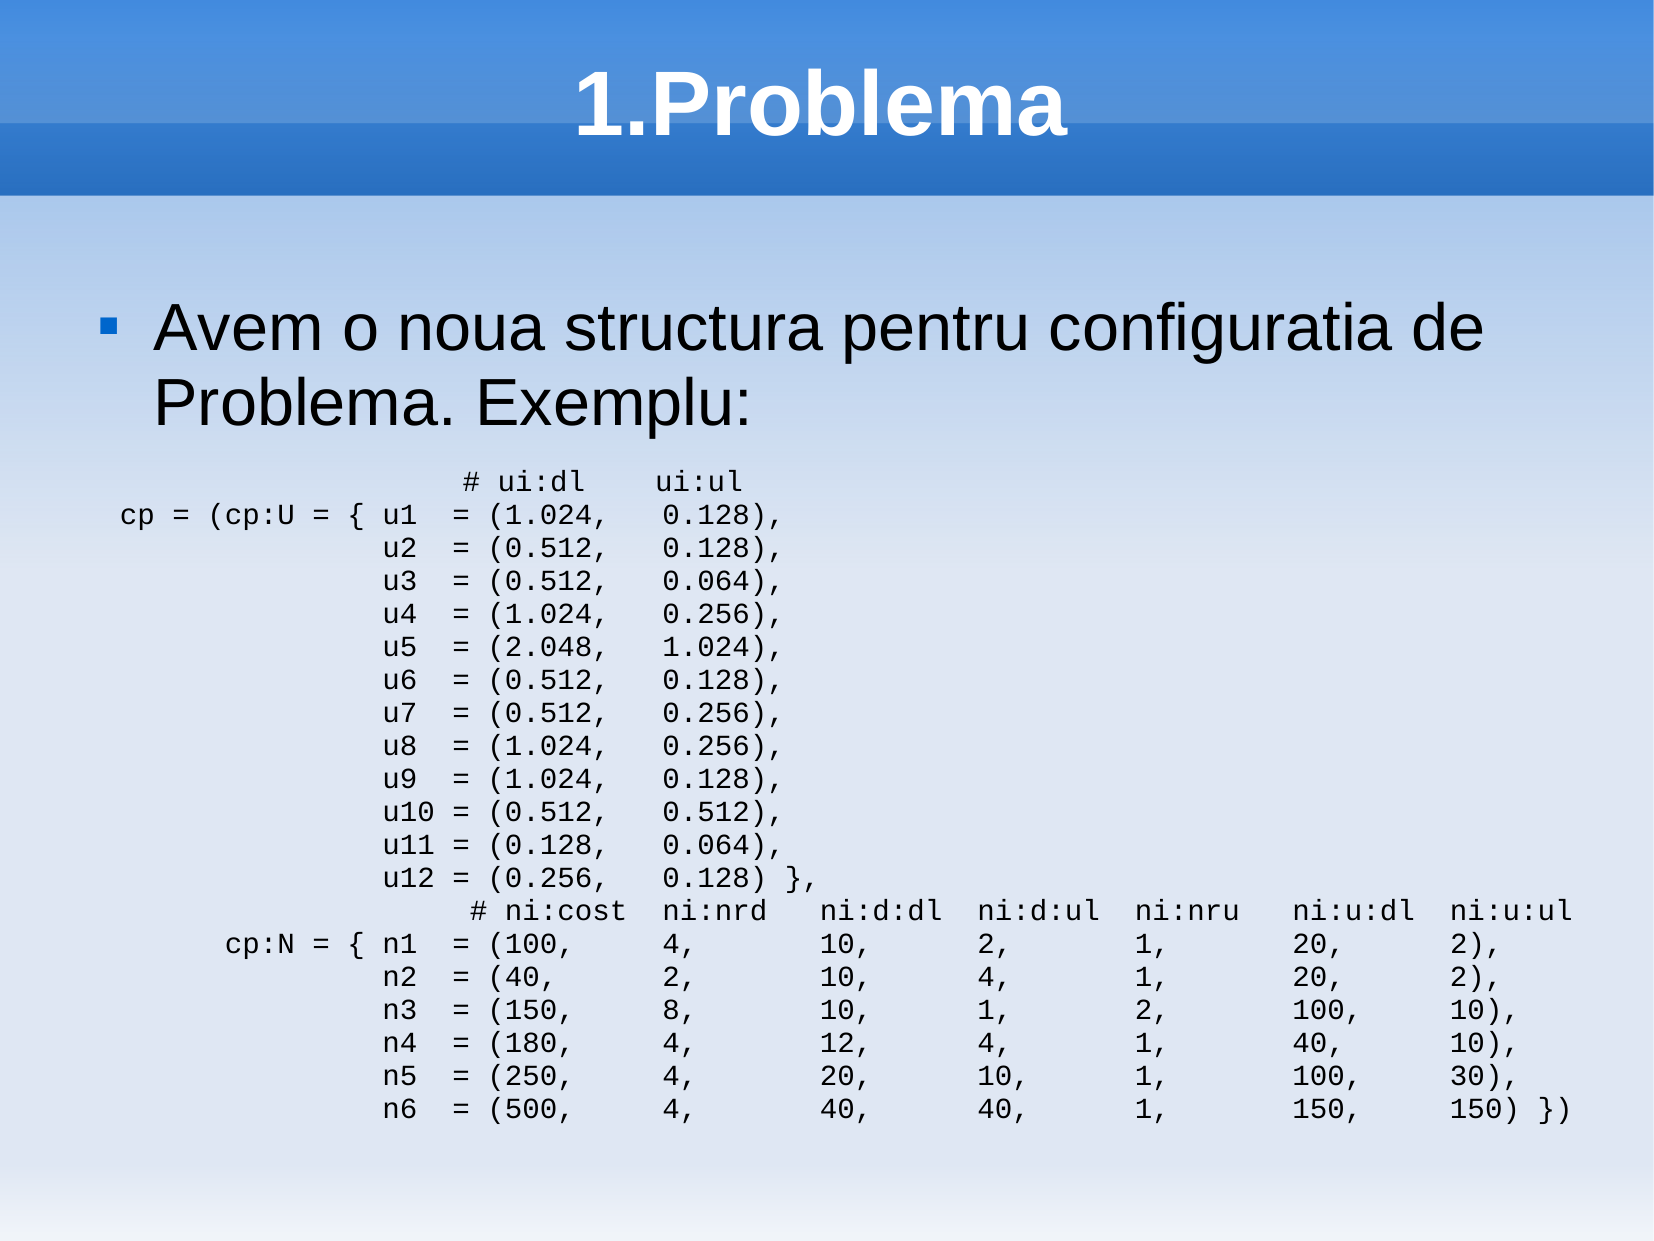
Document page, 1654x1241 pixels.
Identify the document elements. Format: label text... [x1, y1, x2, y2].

list Avem o noua structura pentru configuratia de Problema. Exemplu: [82, 290, 1571, 450]
title 1.Problema [76, 0, 1565, 208]
picture [0, 0, 1654, 1241]
text_box # ui:dl ui:ul cp = (cp:U = { u1 = (1.024, 0.128), u2 = (0.512, 0.128), u3 = (0.512, 0.064), u4 = (1.024, 0.256), u5 = (2.048, 1.024), u6 = (0.512, 0.128), u7 = (0.512, 0.256), u8 = (1.024, 0.256), u9 = (1.024, 0.128), u10 = (0.512, 0.512), u11 = (0.128, 0.064), u12 = (0.256, 0.128) }, # ni:cost ni:nrd ni:d:dl ni:d:ul ni:nru ni:u:dl ni:u:ul cp:N = { n1 = (100, 4, 10, 2, 1, 20, 2), n2 = (40, 2, 10, 4, 1, 20, 2), n3 = (150, 8, 10, 1, 2, 100, 10), n4 = (180, 4, 12, 4, 1, 40, 10), n5 = (250, 4, 20, 10, 1, 100, 30), n6 = (500, 4, 40, 40, 1, 150, 150) }) [0, 450, 1613, 1163]
